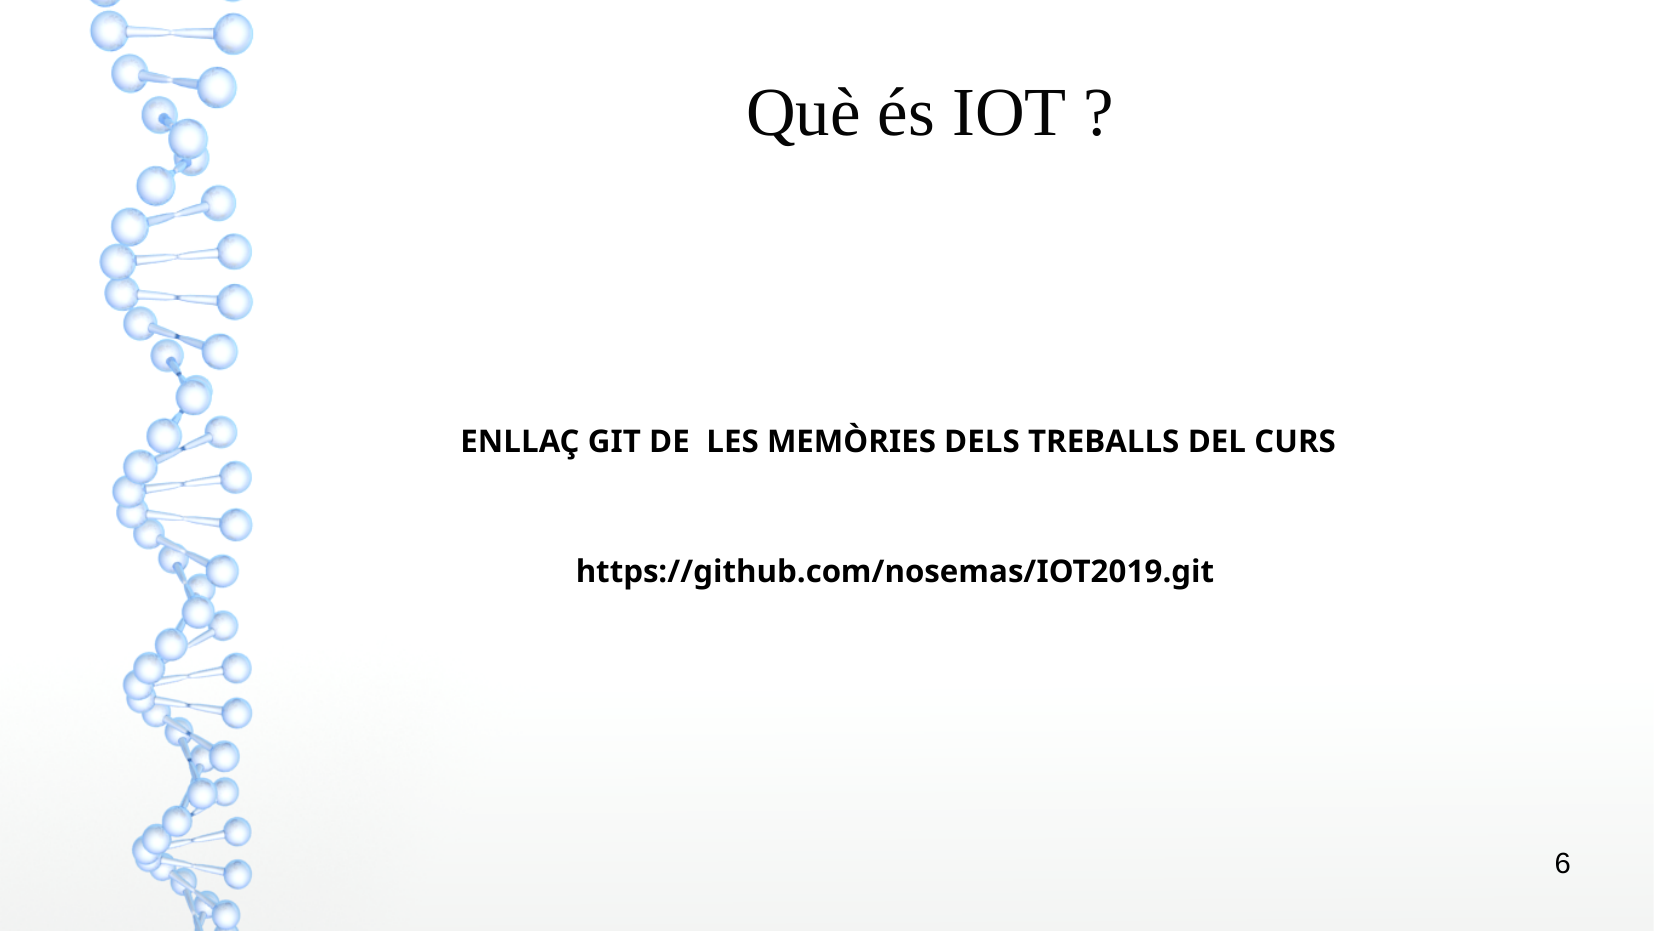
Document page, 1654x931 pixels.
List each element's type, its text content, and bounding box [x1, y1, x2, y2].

list ENLLAÇ GIT DE LES MEMÒRIES DELS TREBALLS DEL CURS https://github.com/nosemas/IOT2019.git [265, 224, 1595, 764]
picture [0, 0, 1654, 931]
title Què és IOT ? [265, 35, 1595, 189]
